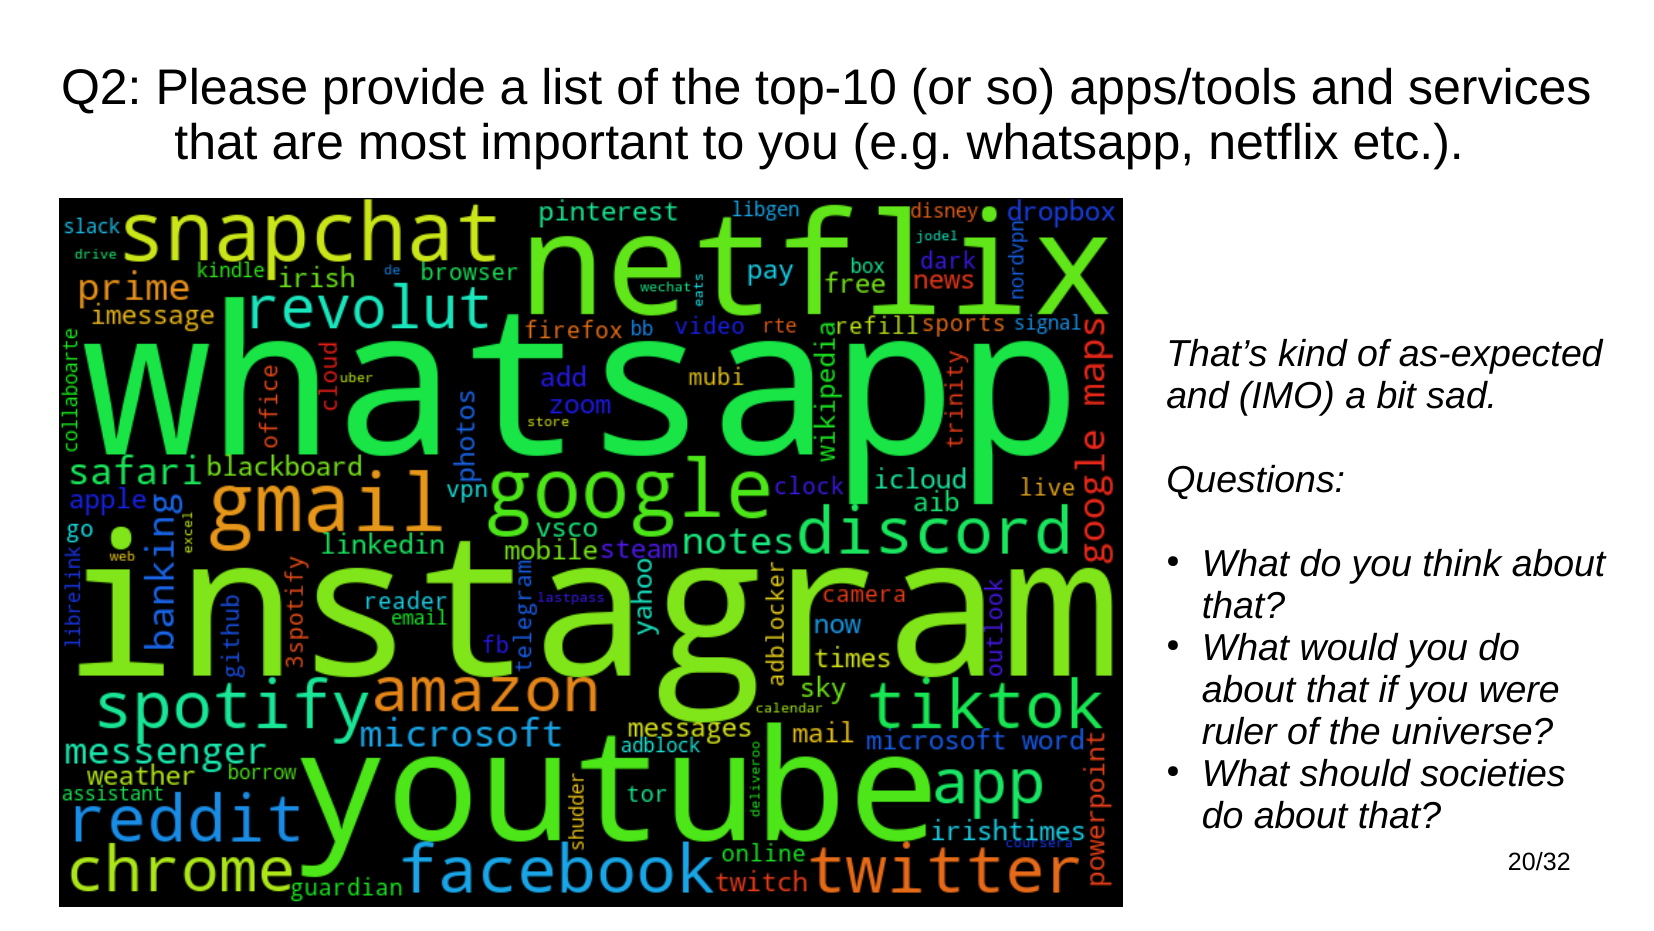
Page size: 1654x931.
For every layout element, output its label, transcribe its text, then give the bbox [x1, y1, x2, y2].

picture [59, 198, 1123, 908]
text_box That’s kind of as-expected and (IMO) a bit sad. Questions: What do you think about that? What would you do about that if you were ruler of the universe? What should societies do about that? [1151, 324, 1625, 886]
title Q2: Please provide a list of the top-10 (or so) apps/tools and services that are most important to you (e.g. whatsapp, netflix etc.). [29, 31, 1625, 199]
